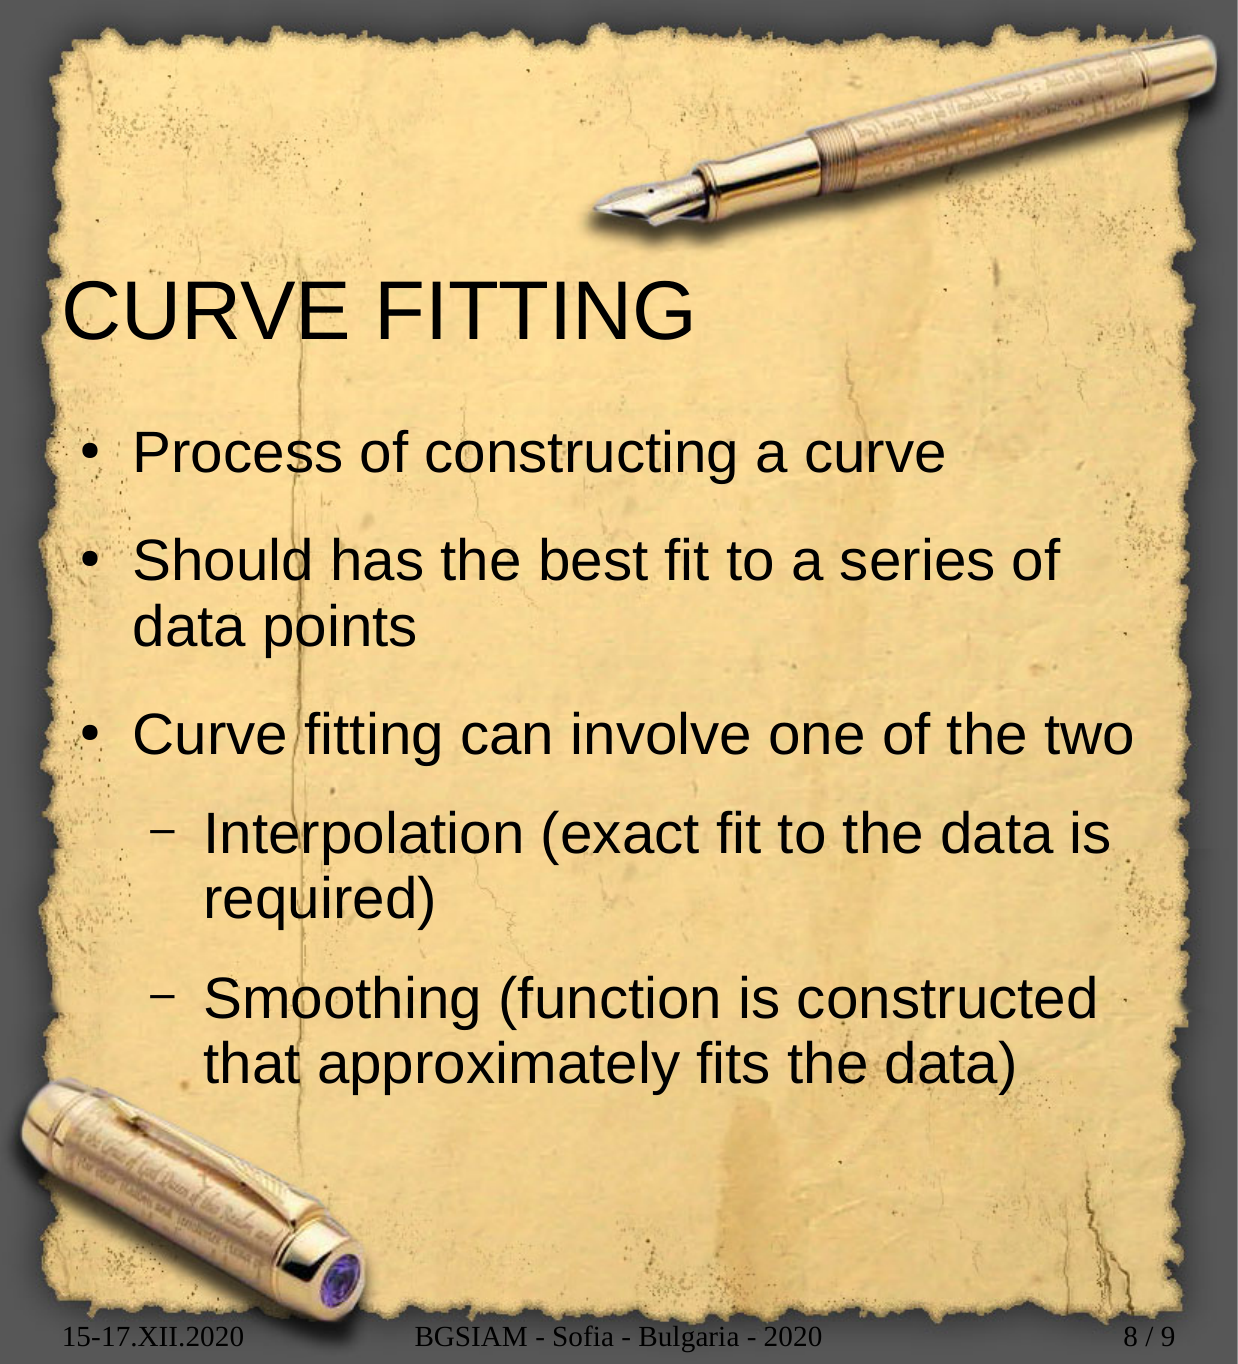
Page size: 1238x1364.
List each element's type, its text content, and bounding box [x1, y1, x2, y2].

title Curve Fitting [61, 240, 1176, 383]
picture [0, 0, 1238, 1364]
list Process of constructing a curve Should has the best fit to a series of data points Curve fitting can involve one of the two Interpolation (exact fit to the data is required) Smoothing (function is constructed that approximately fits the data) [61, 420, 1176, 1110]
